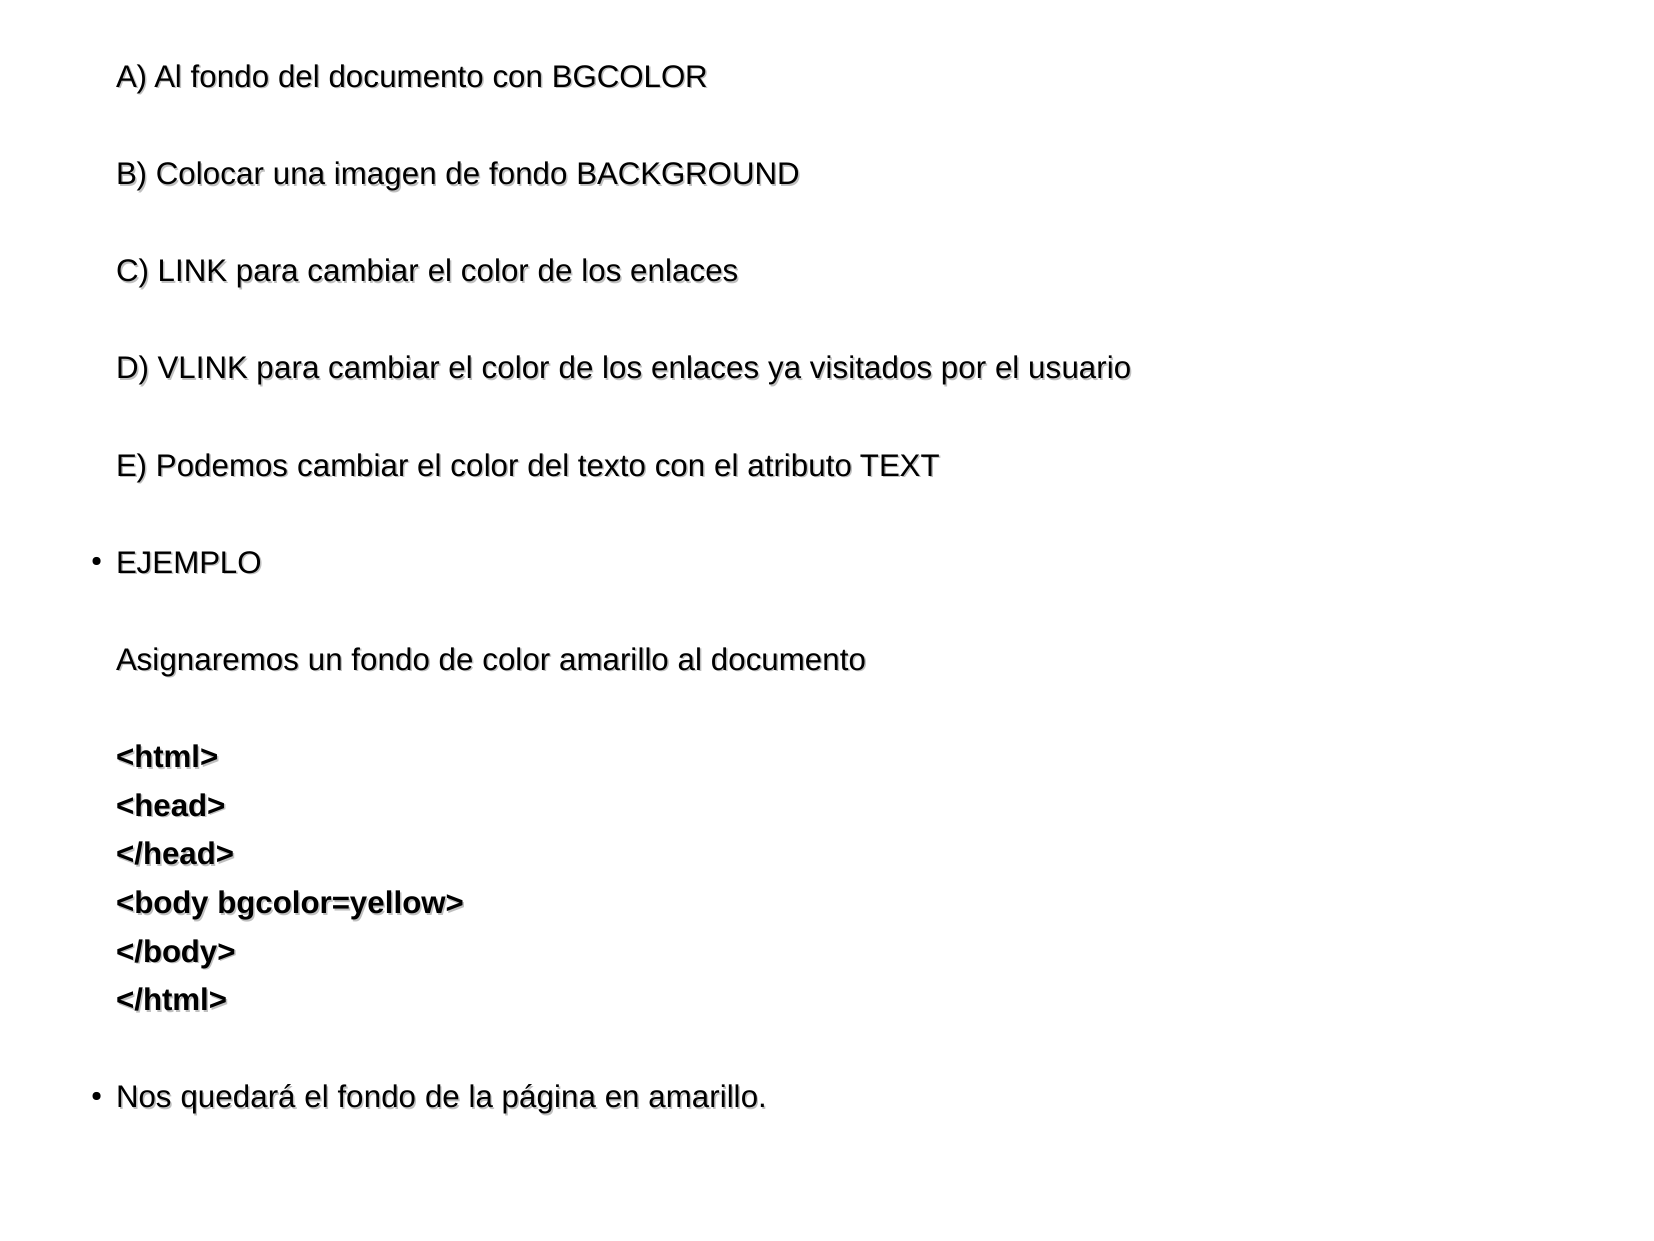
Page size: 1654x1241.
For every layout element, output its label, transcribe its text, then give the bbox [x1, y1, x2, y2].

list A) Al fondo del documento con BGCOLOR B) Colocar una imagen de fondo BACKGROUND C) LINK para cambiar el color de los enlaces D) VLINK para cambiar el color de los enlaces ya visitados por el usuario E) Podemos cambiar el color del texto con el atributo TEXT EJEMPLO Asignaremos un fondo de color amarillo al documento <html> <head> </head> <body bgcolor=yellow> </body> </html> Nos quedará el fondo de la página en amarillo. [82, 59, 1571, 1134]
